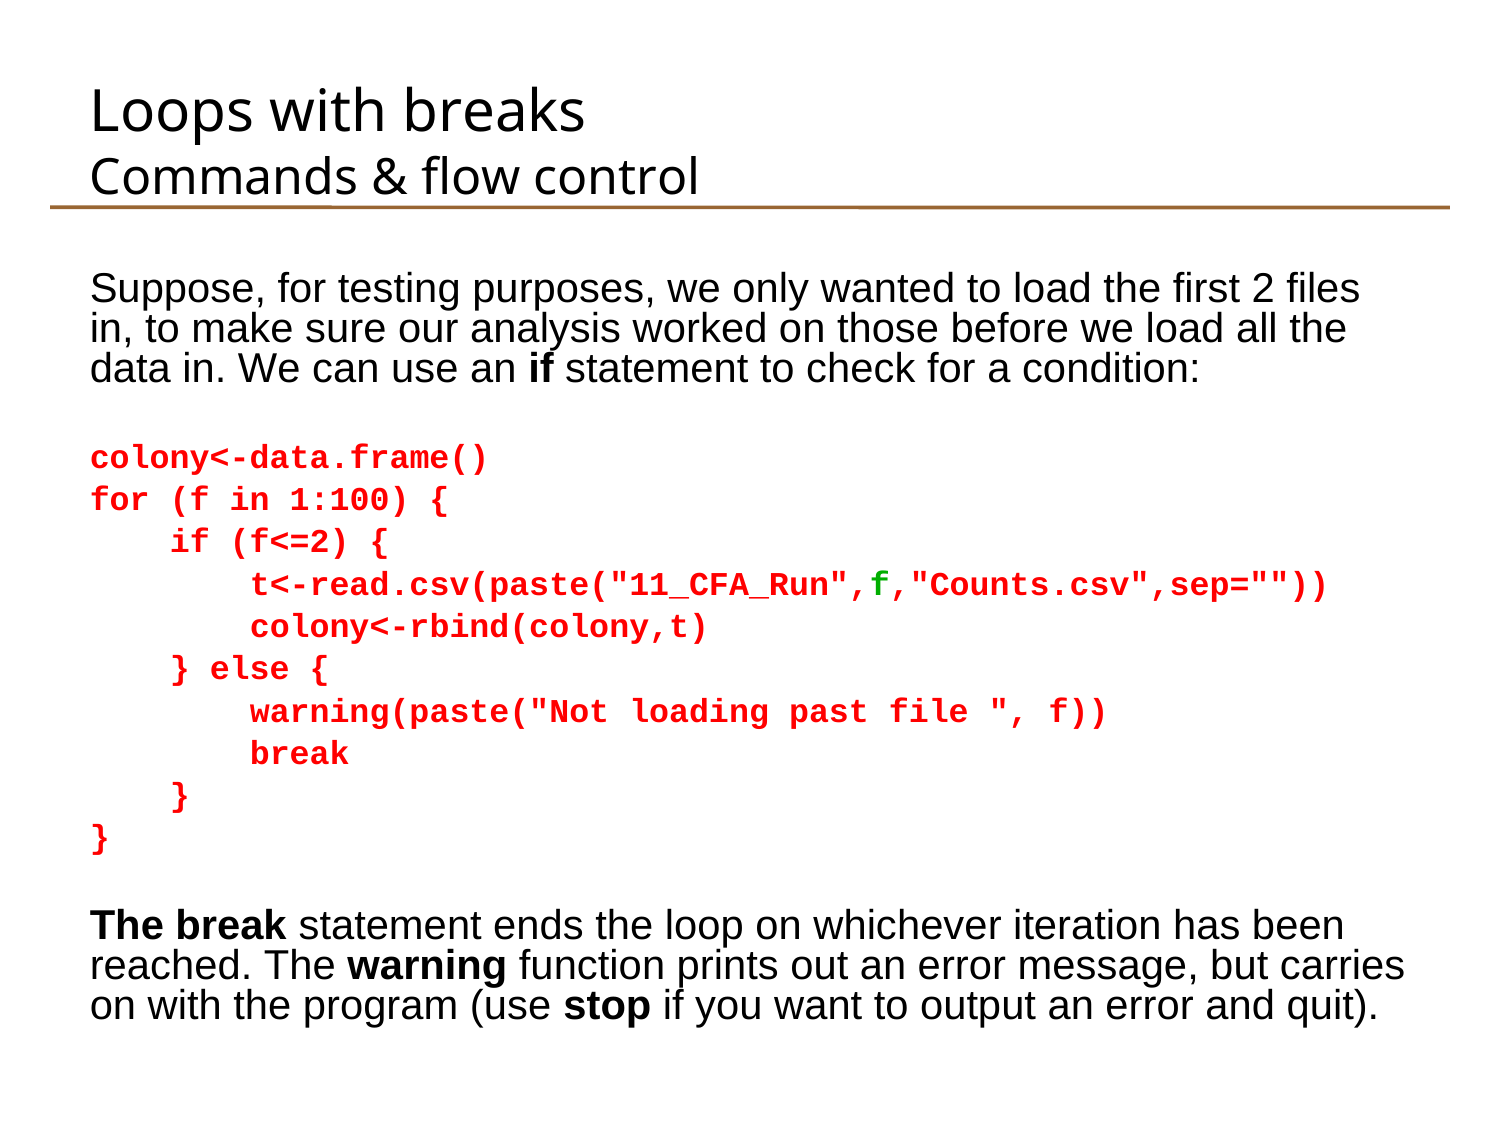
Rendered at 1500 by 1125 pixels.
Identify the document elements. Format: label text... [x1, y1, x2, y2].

text_box Loops with breaks Commands & flow control [75, 44, 1425, 233]
text_box Suppose, for testing purposes, we only wanted to load the first 2 files in, to make sure our analysis worked on those before we load all the data in. We can use an if statement to check for a condition: colony<-data.frame() for (f in 1:100) { if (f<=2) { t<-read.csv(paste("11_CFA_Run",f,"Counts.csv",sep="")) colony<-rbind(colony,t) } else { warning(paste("Not loading past file ", f)) break } } The break statement ends the loop on whichever iteration has been reached. The warning function prints out an error message, but carries on with the program (use stop if you want to output an error and quit). [75, 262, 1426, 1005]
